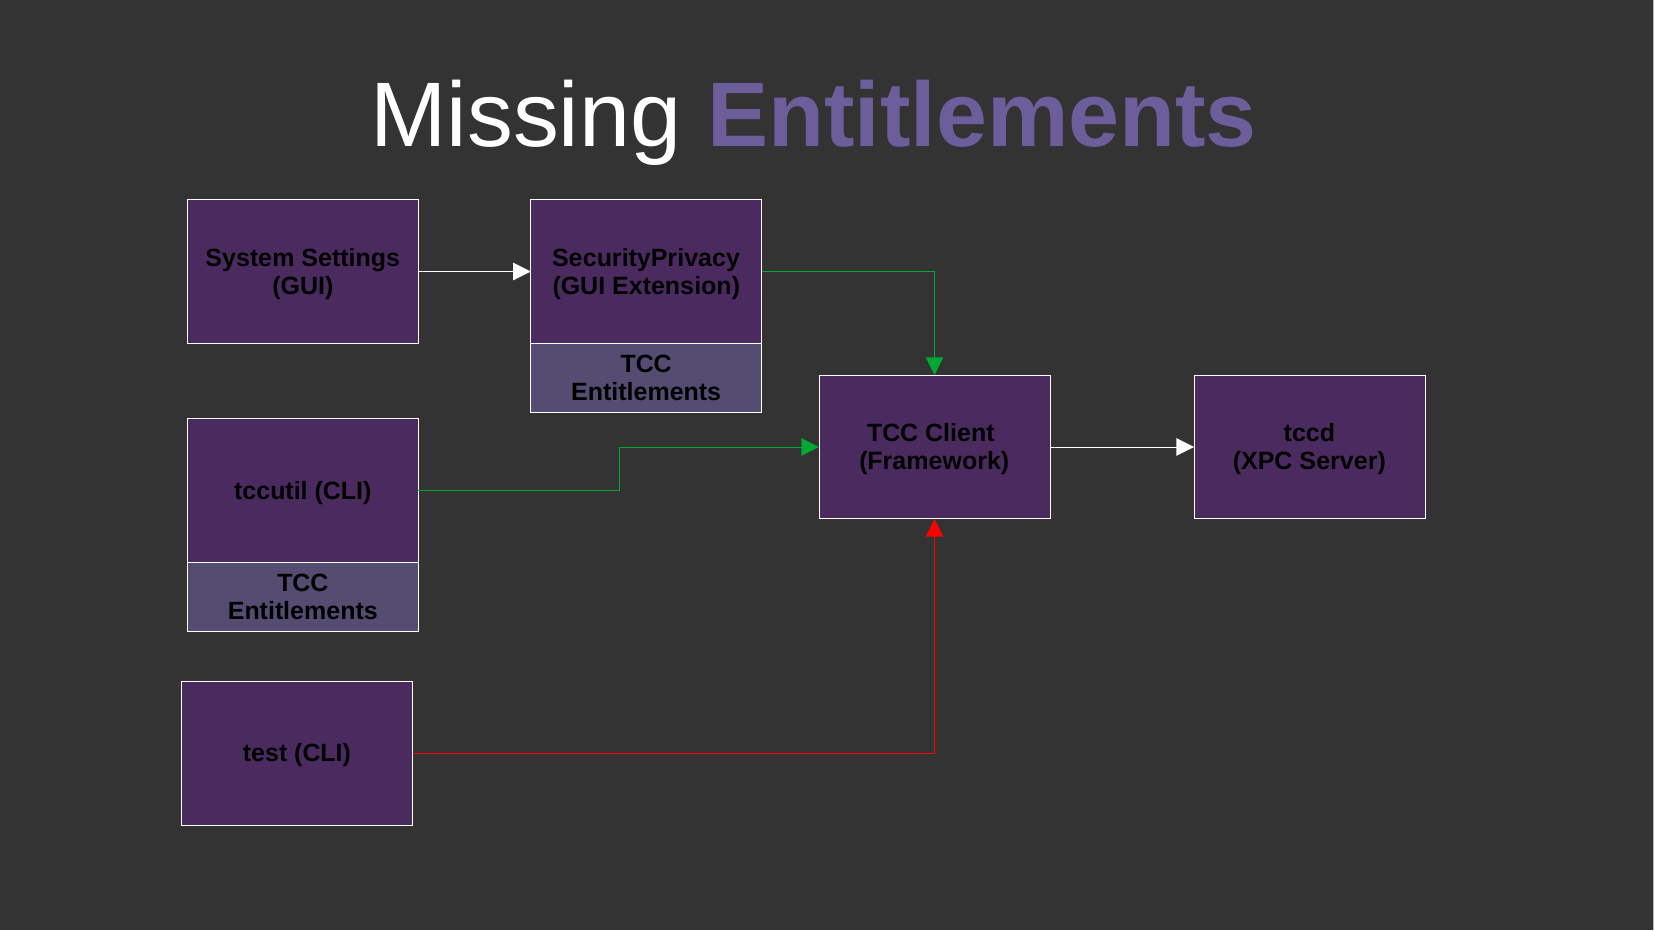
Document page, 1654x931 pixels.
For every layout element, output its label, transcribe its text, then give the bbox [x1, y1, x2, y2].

text_box TCC Entitlements [530, 343, 762, 413]
text_box TCC Client (Framework) [819, 375, 1051, 519]
text_box tccd (XPC Server) [1194, 375, 1426, 519]
text_box TCC Entitlements [187, 562, 419, 632]
text_box tccutil (CLI) [187, 418, 419, 562]
title Missing Entitlements [82, 37, 1571, 193]
text_box test (CLI) [181, 681, 413, 826]
text_box System Settings (GUI) [187, 199, 419, 344]
text_box SecurityPrivacy (GUI Extension) [530, 199, 762, 343]
